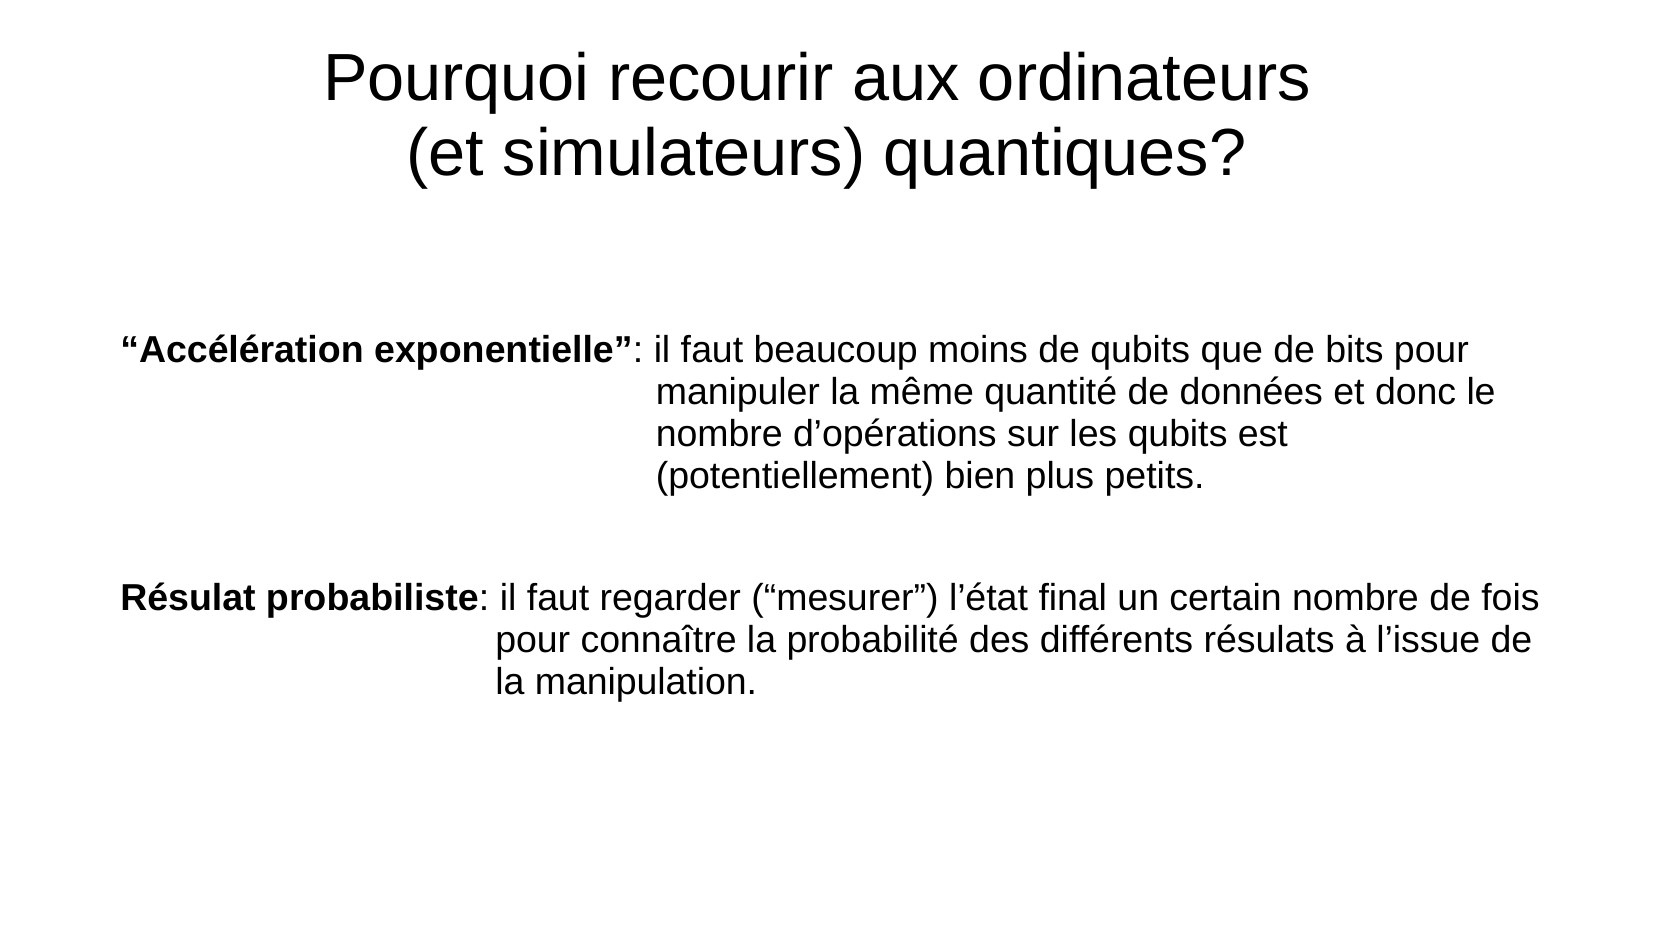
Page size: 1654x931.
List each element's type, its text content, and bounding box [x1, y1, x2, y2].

title Pourquoi recourir aux ordinateurs (et simulateurs) quantiques? [82, 37, 1571, 193]
text_box Résulat probabiliste: il faut regarder (“mesurer”) l’état final un certain nombre de fois pour connaître la probabilité des différents résulats à l’issue de la manipulation. [105, 569, 1568, 711]
text_box “Accélération exponentielle”: il faut beaucoup moins de qubits que de bits pour manipuler la même quantité de données et donc le nombre d’opérations sur les qubits est (potentiellement) bien plus petits. [105, 321, 1568, 505]
